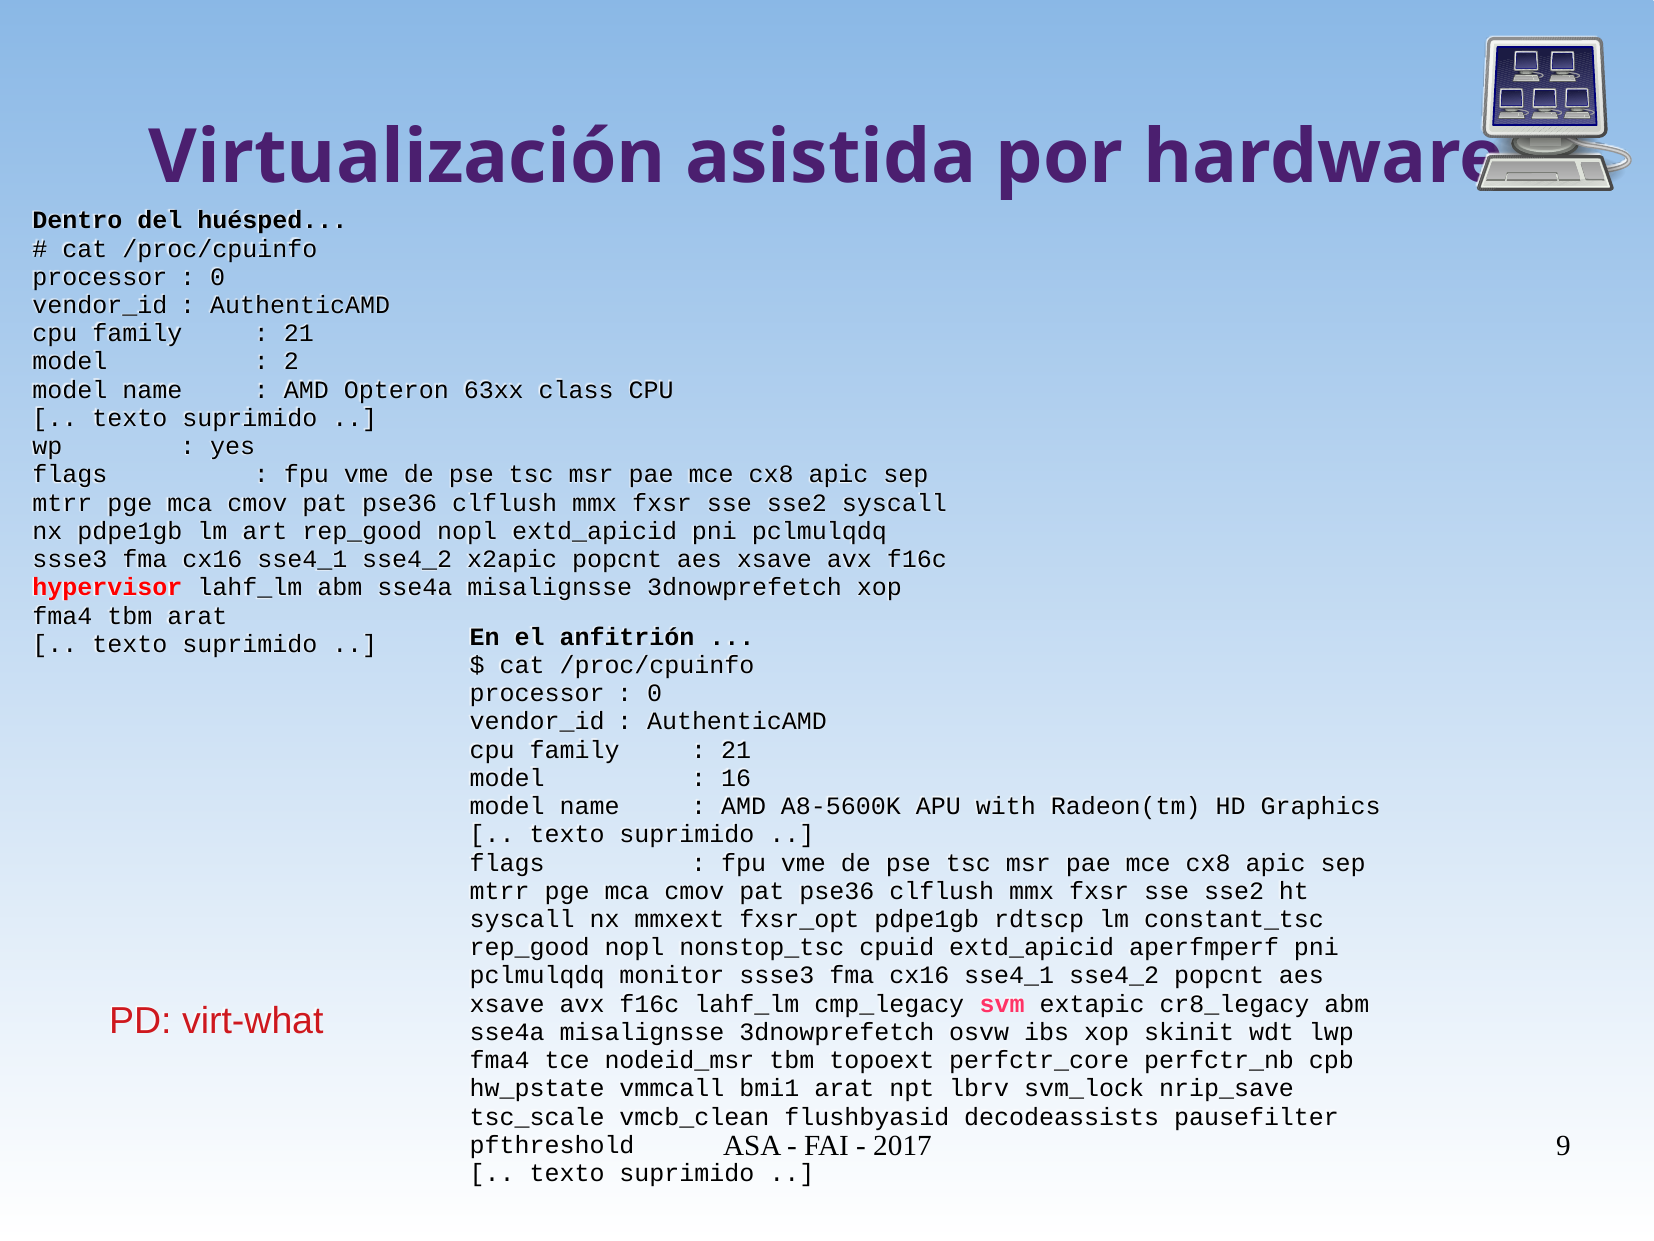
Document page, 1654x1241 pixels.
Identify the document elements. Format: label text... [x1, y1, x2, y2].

text_box En el anfitrión ... $ cat /proc/cpuinfo processor : 0 vendor_id : AuthenticAMD cpu family : 21 model : 16 model name : AMD A8-5600K APU with Radeon(tm) HD Graphics [.. texto suprimido ..] flags : fpu vme de pse tsc msr pae mce cx8 apic sep mtrr pge mca cmov pat pse36 clflush mmx fxsr sse sse2 ht syscall nx mmxext fxsr_opt pdpe1gb rdtscp lm constant_tsc rep_good nopl nonstop_tsc cpuid extd_apicid aperfmperf pni pclmulqdq monitor ssse3 fma cx16 sse4_1 sse4_2 popcnt aes xsave avx f16c lahf_lm cmp_legacy svm extapic cr8_legacy abm sse4a misalignsse 3dnowprefetch osvw ibs xop skinit wdt lwp fma4 tce nodeid_msr tbm topoext perfctr_core perfctr_nb cpb hw_pstate vmmcall bmi1 arat npt lbrv svm_lock nrip_save tsc_scale vmcb_clean flushbyasid decodeassists pausefilter pfthreshold [.. texto suprimido ..] [454, 617, 1418, 1241]
text_box PD: virt-what [94, 992, 339, 1049]
title Virtualización asistida por hardware [82, 49, 1571, 257]
text_box Dentro del huésped... # cat /proc/cpuinfo processor : 0 vendor_id : AuthenticAMD cpu family : 21 model : 2 model name : AMD Opteron 63xx class CPU [.. texto suprimido ..] wp : yes flags : fpu vme de pse tsc msr pae mce cx8 apic sep mtrr pge mca cmov pat pse36 clflush mmx fxsr sse sse2 syscall nx pdpe1gb lm art rep_good nopl extd_apicid pni pclmulqdq ssse3 fma cx16 sse4_1 sse4_2 x2apic popcnt aes xsave avx f16c hypervisor lahf_lm abm sse4a misalignsse 3dnowprefetch xop fma4 tbm arat [.. texto suprimido ..] [17, 200, 981, 712]
picture [1473, 33, 1636, 195]
